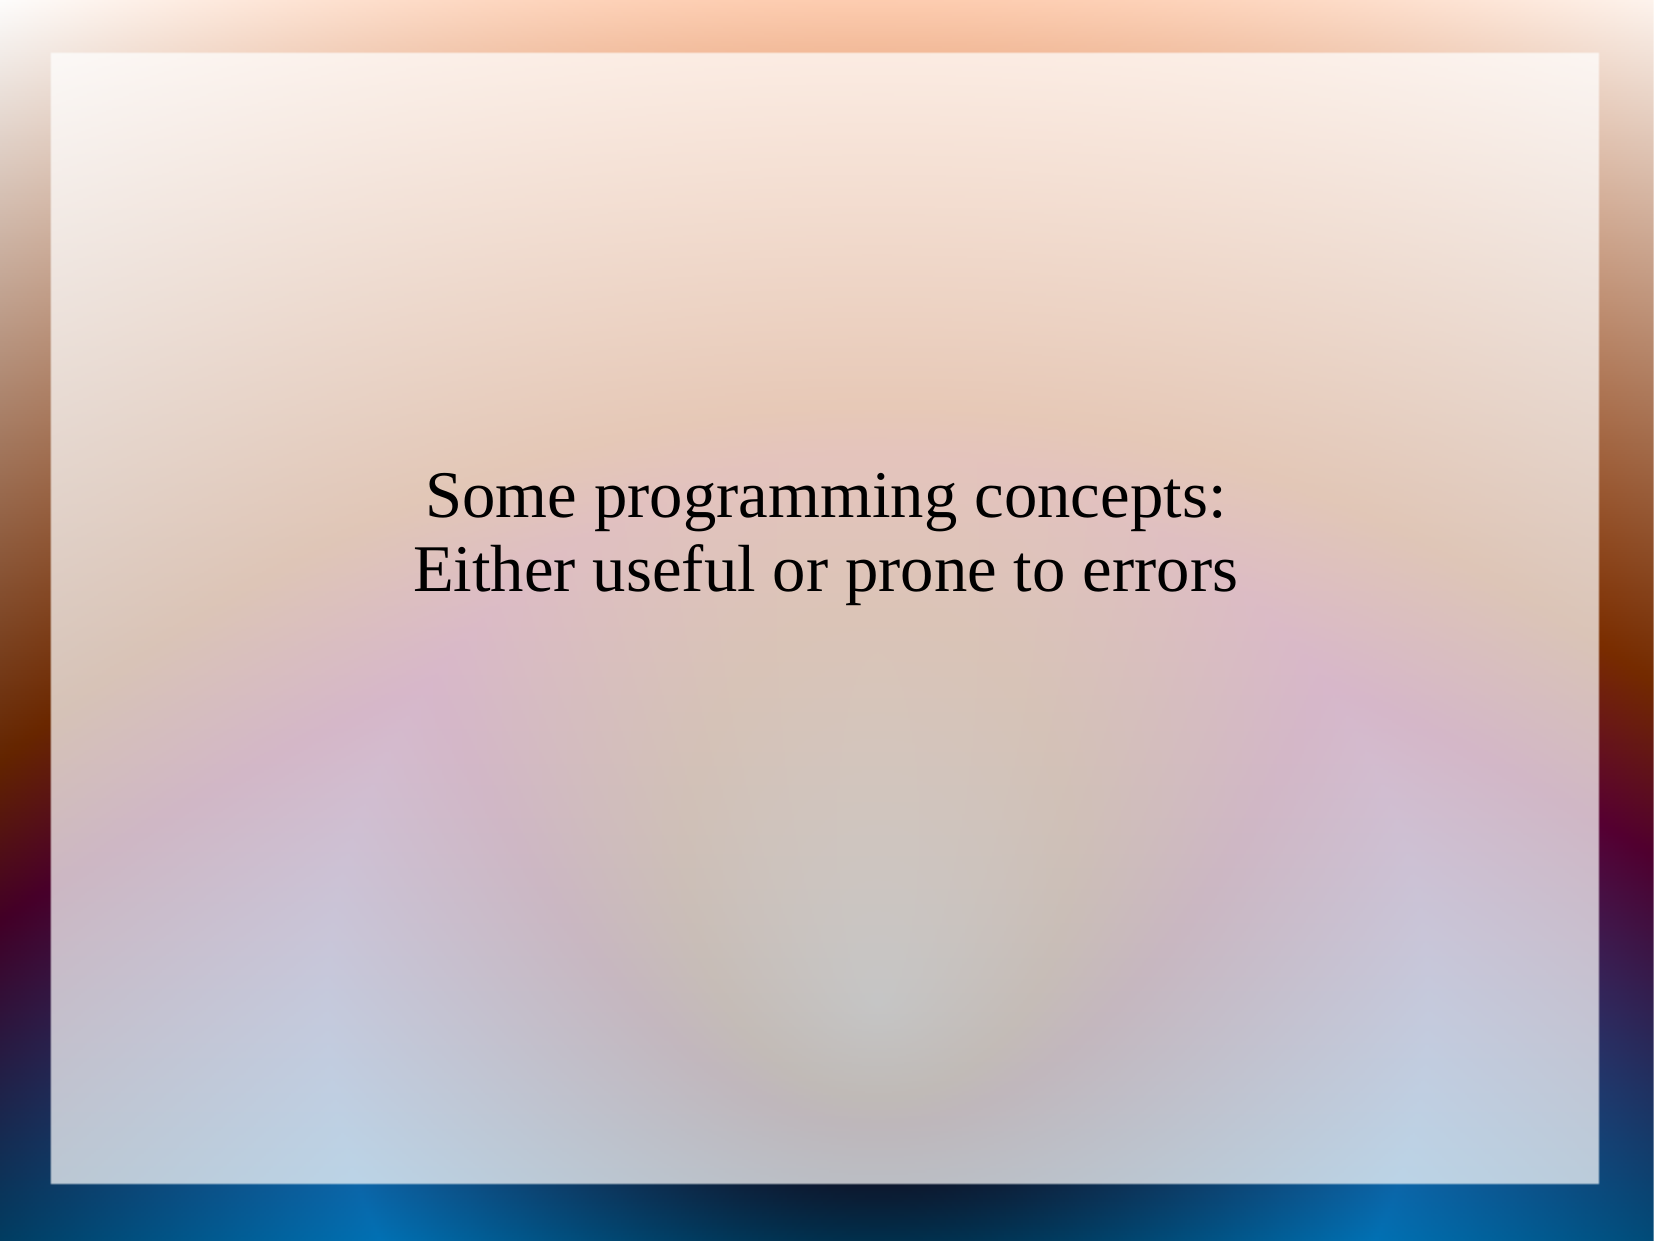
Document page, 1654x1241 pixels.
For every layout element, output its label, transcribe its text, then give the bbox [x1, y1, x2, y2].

subtitle Some programming concepts: Either useful or prone to errors [82, 55, 1571, 1010]
picture [0, 0, 1654, 1241]
